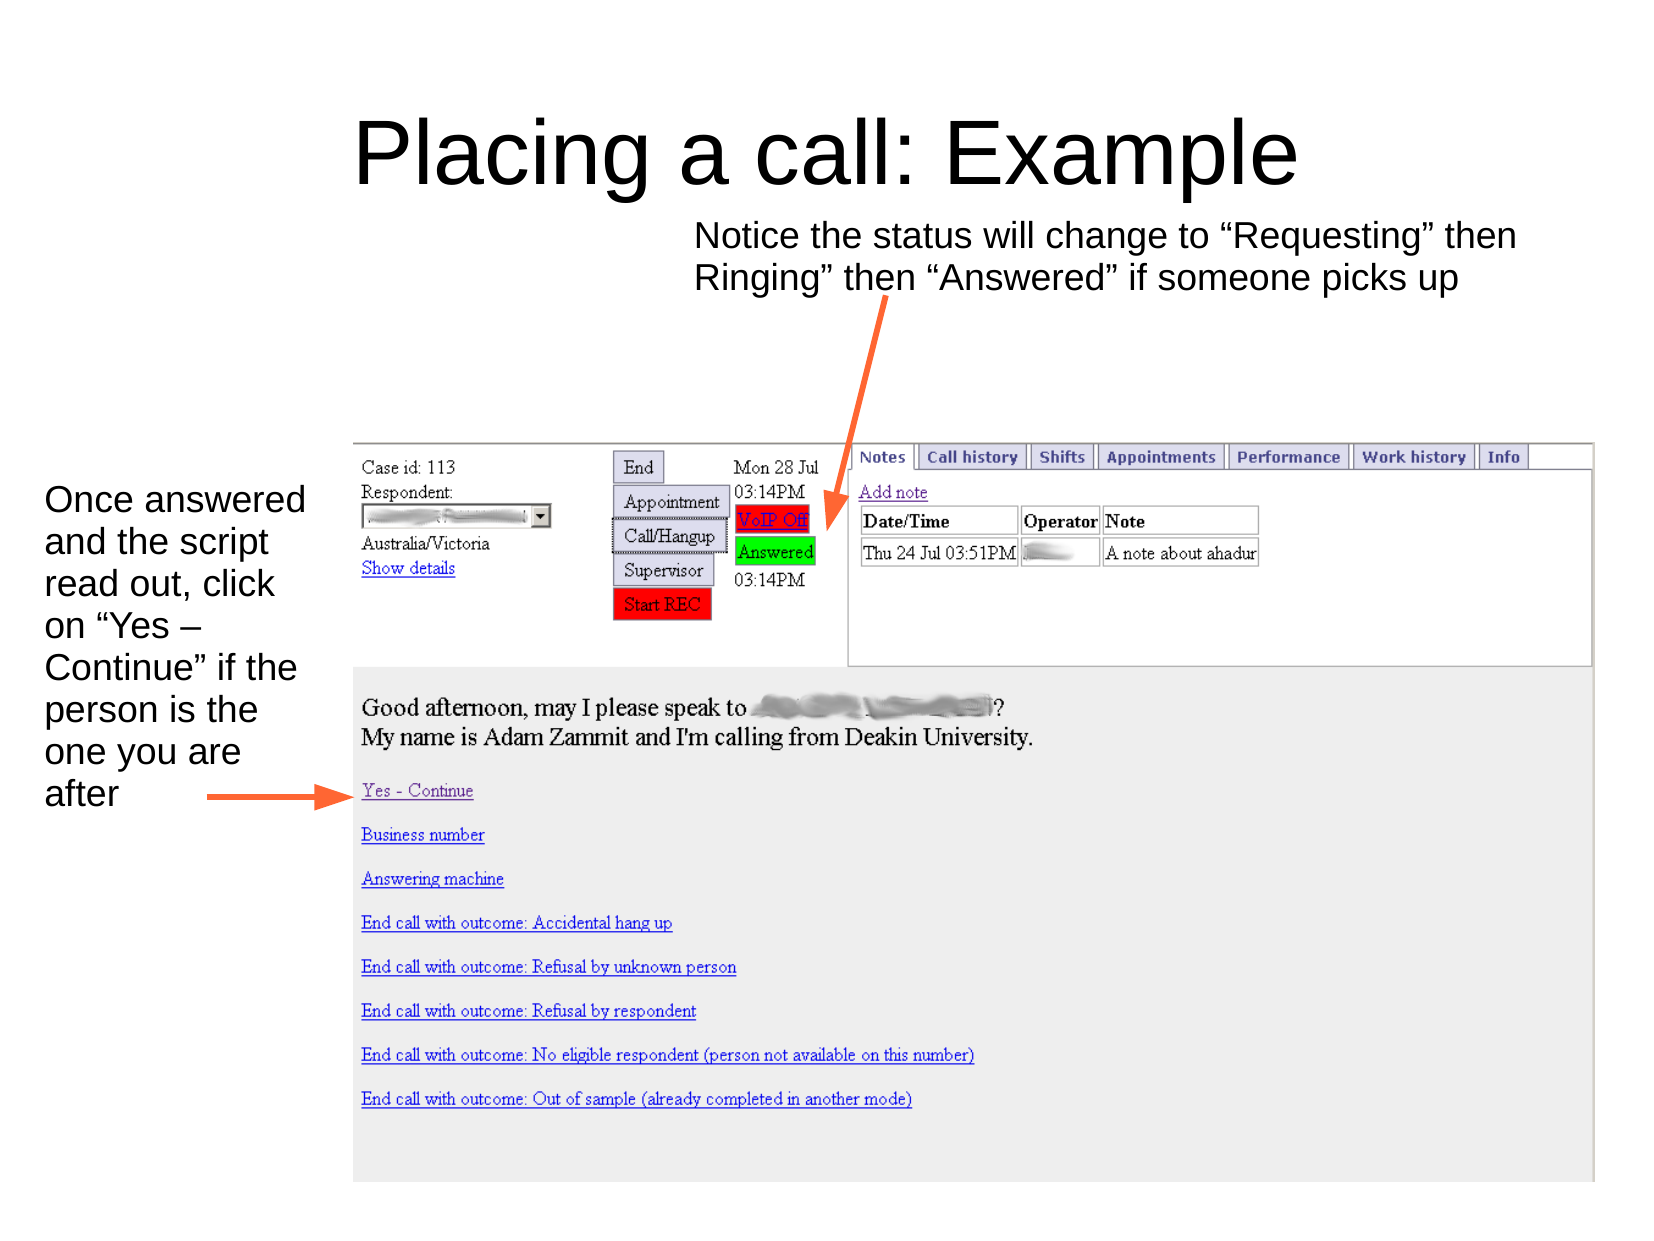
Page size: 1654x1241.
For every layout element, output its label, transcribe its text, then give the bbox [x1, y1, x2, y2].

title Placing a call: Example [82, 56, 1571, 250]
text_box Once answered and the script read out, click on “Yes – Continue” if the person is the one you are after [29, 471, 325, 1004]
text_box Notice the status will change to “Requesting” then Ringing” then “Answered” if someone picks up [679, 206, 1595, 348]
picture [353, 442, 1595, 1182]
